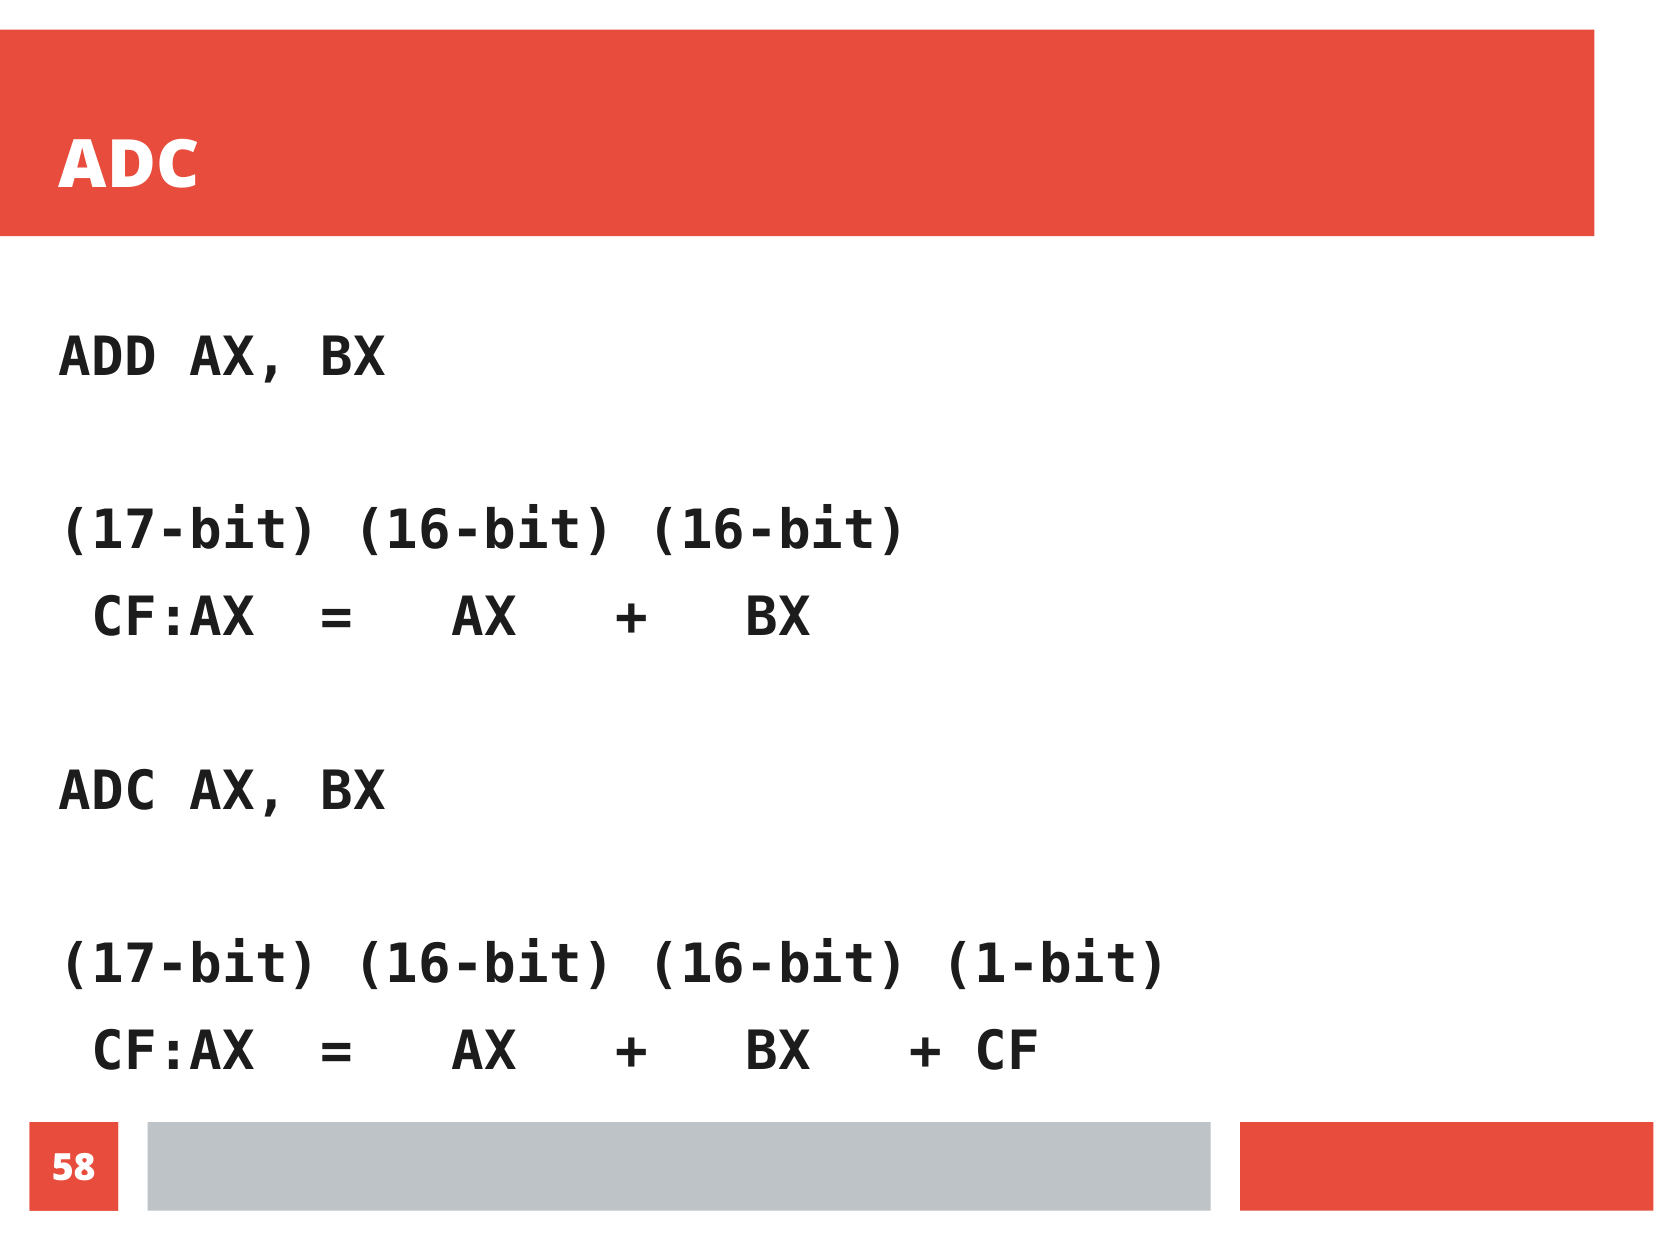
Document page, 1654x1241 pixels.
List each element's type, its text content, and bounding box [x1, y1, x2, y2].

list ADD AX, BX (17-bit) (16-bit) (16-bit) CF:AX = AX + BX ADC AX, BX (17-bit) (16-bit) (16-bit) (1-bit) CF:AX = AX + BX + CF [59, 324, 1565, 1093]
title ADC [59, 59, 1595, 207]
